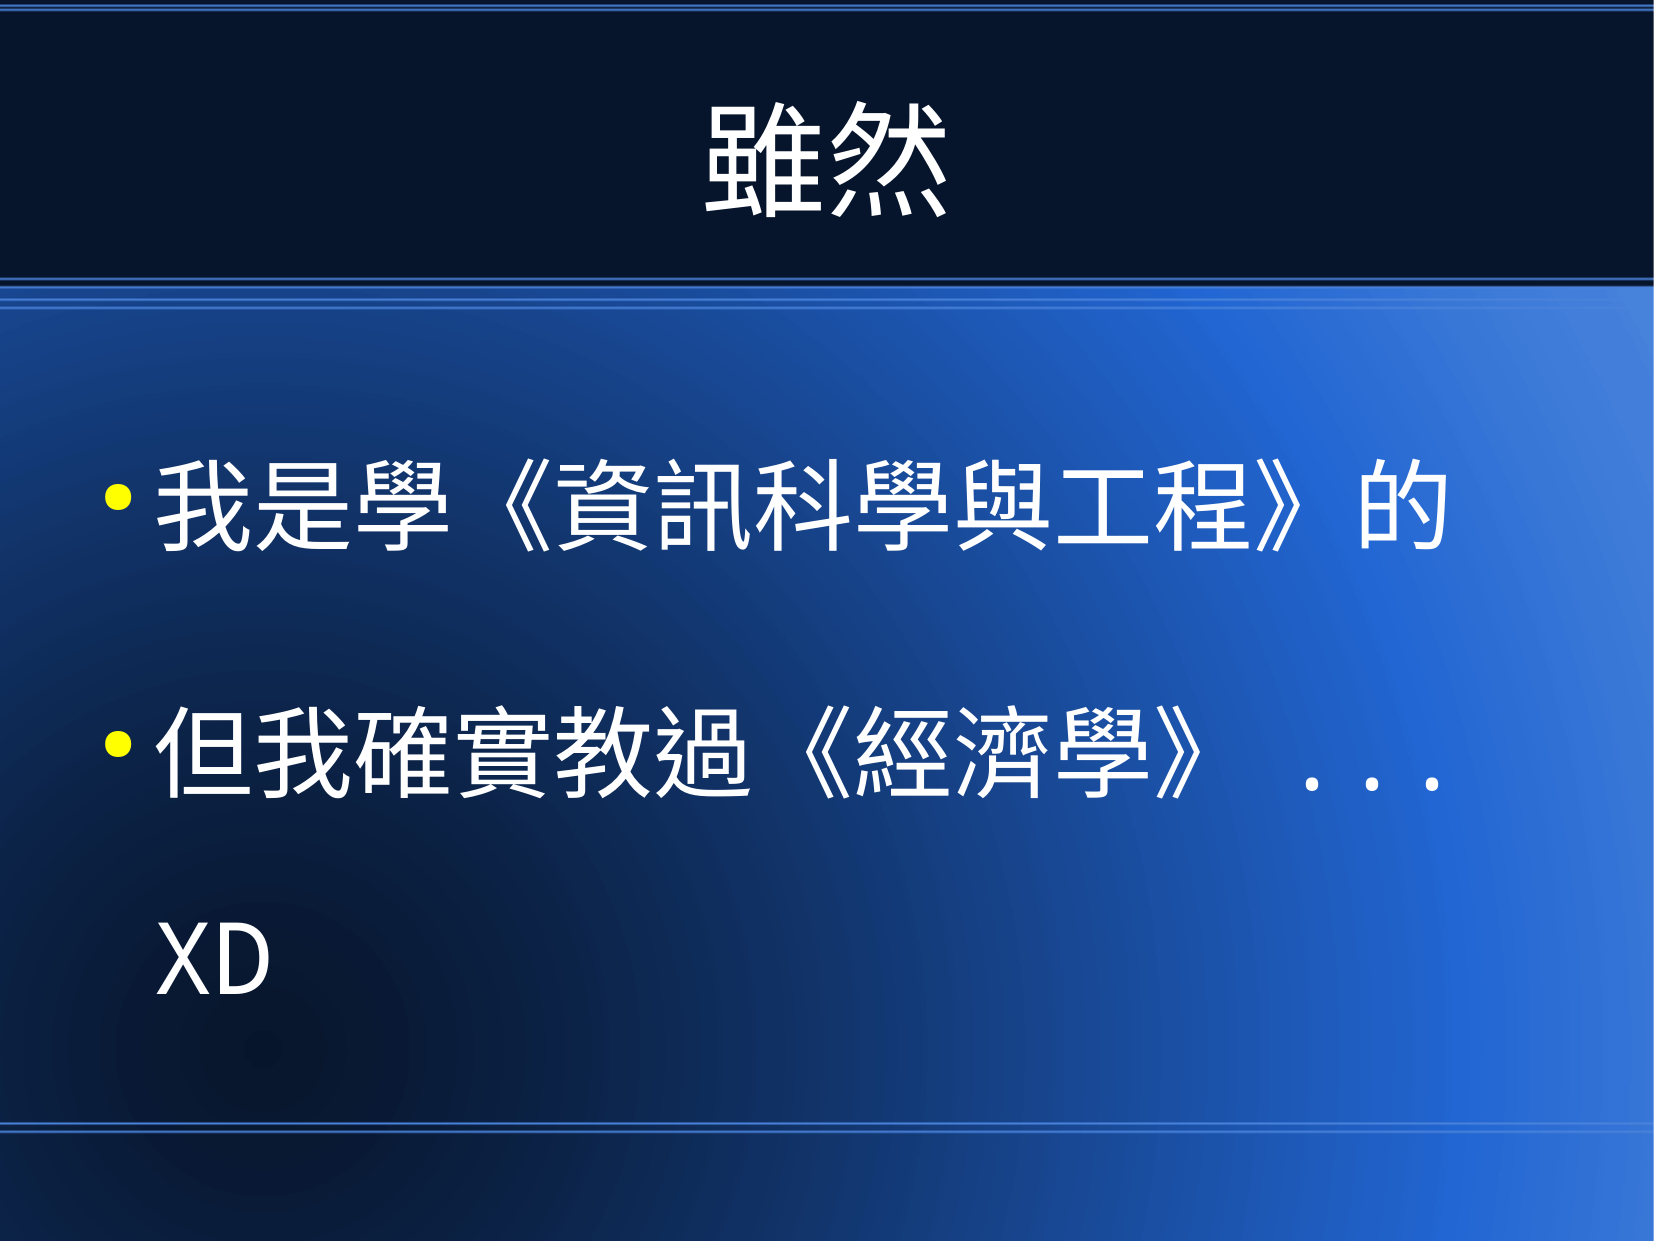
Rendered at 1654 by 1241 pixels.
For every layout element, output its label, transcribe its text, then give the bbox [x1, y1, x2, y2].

title 雖然 [82, 49, 1571, 257]
list 我是學《資訊科學與工程》的 但我確實教過《經濟學》... XD [82, 355, 1571, 1241]
picture [0, 0, 1654, 1241]
